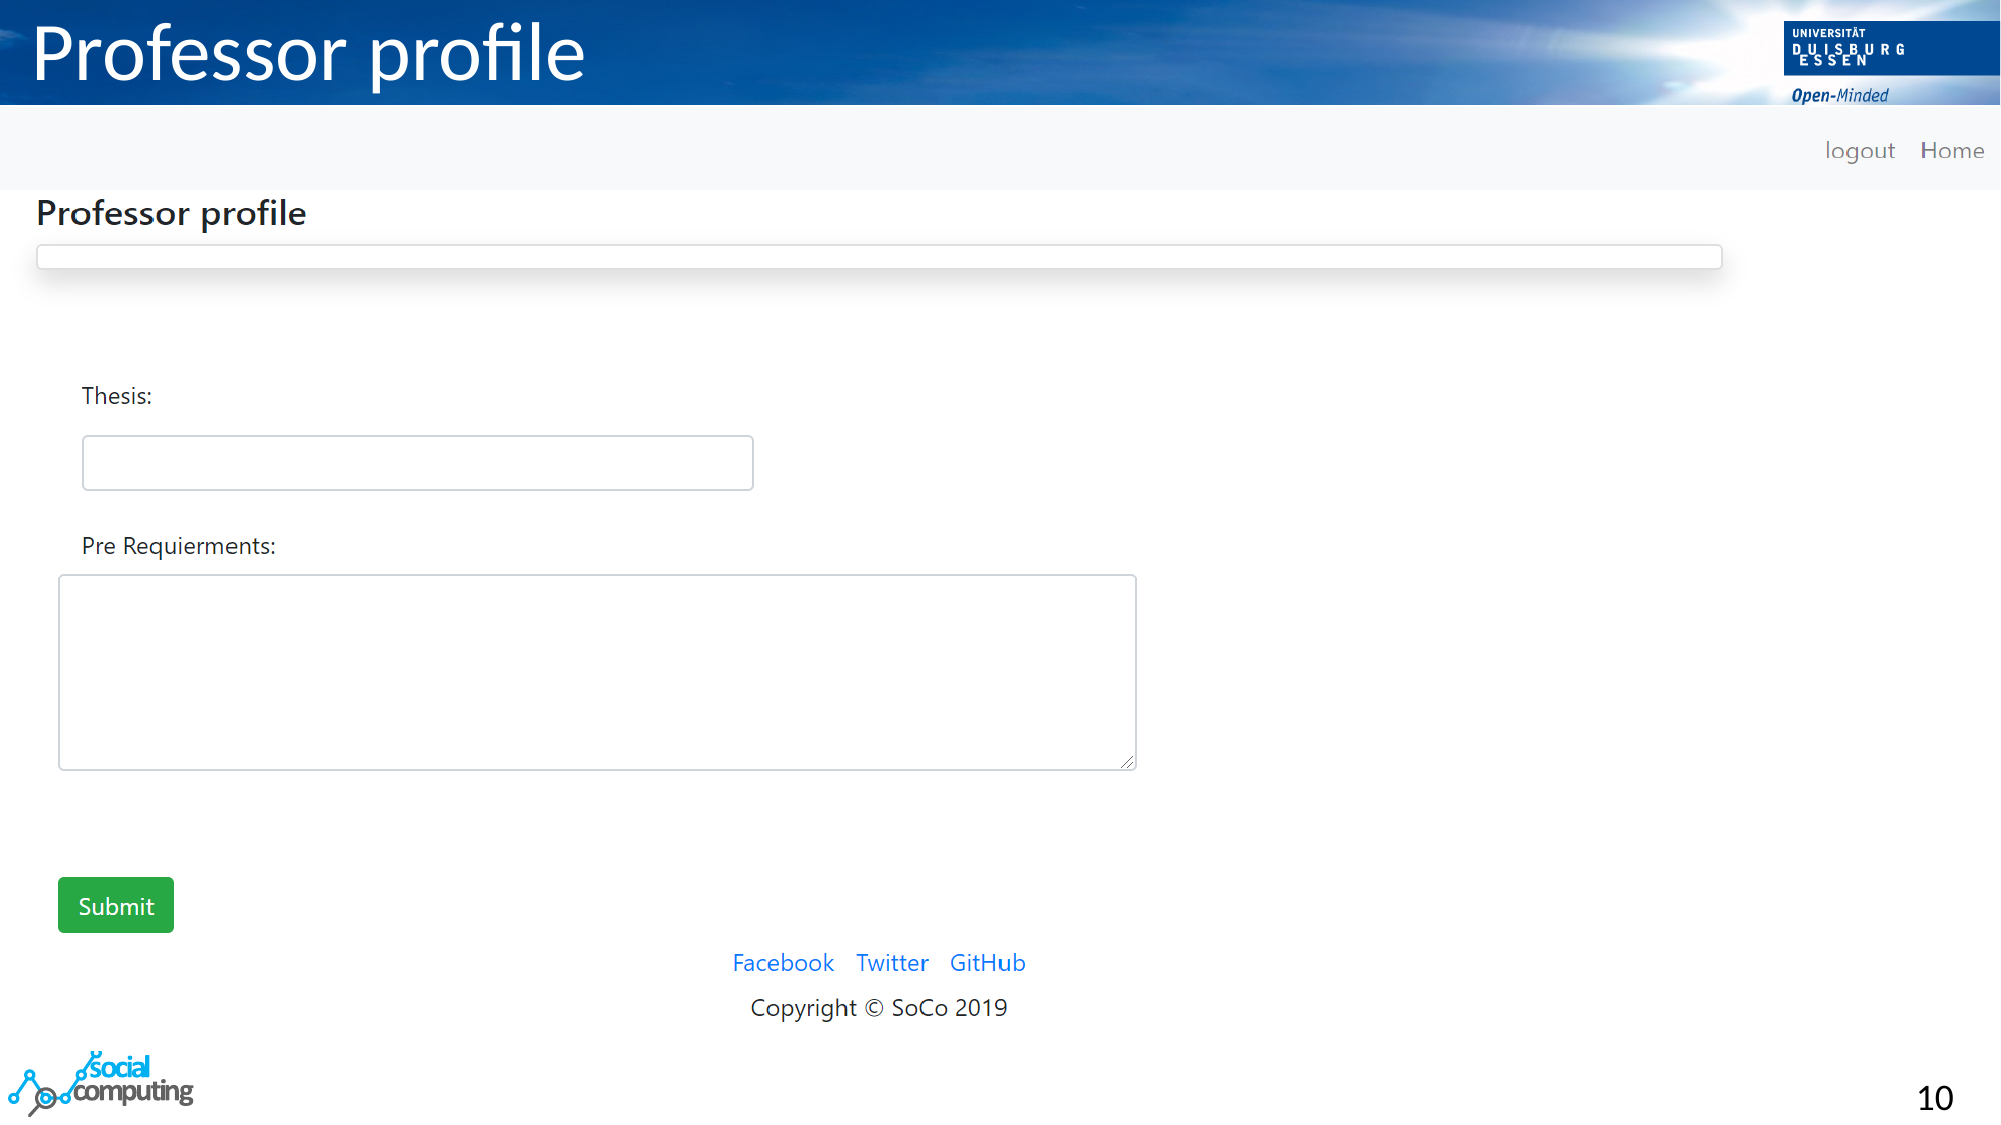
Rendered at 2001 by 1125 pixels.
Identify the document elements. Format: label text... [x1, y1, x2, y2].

picture [0, 105, 2000, 1052]
text_box Professor profile [16, 0, 958, 105]
text_box [1908, 1072, 1939, 1118]
